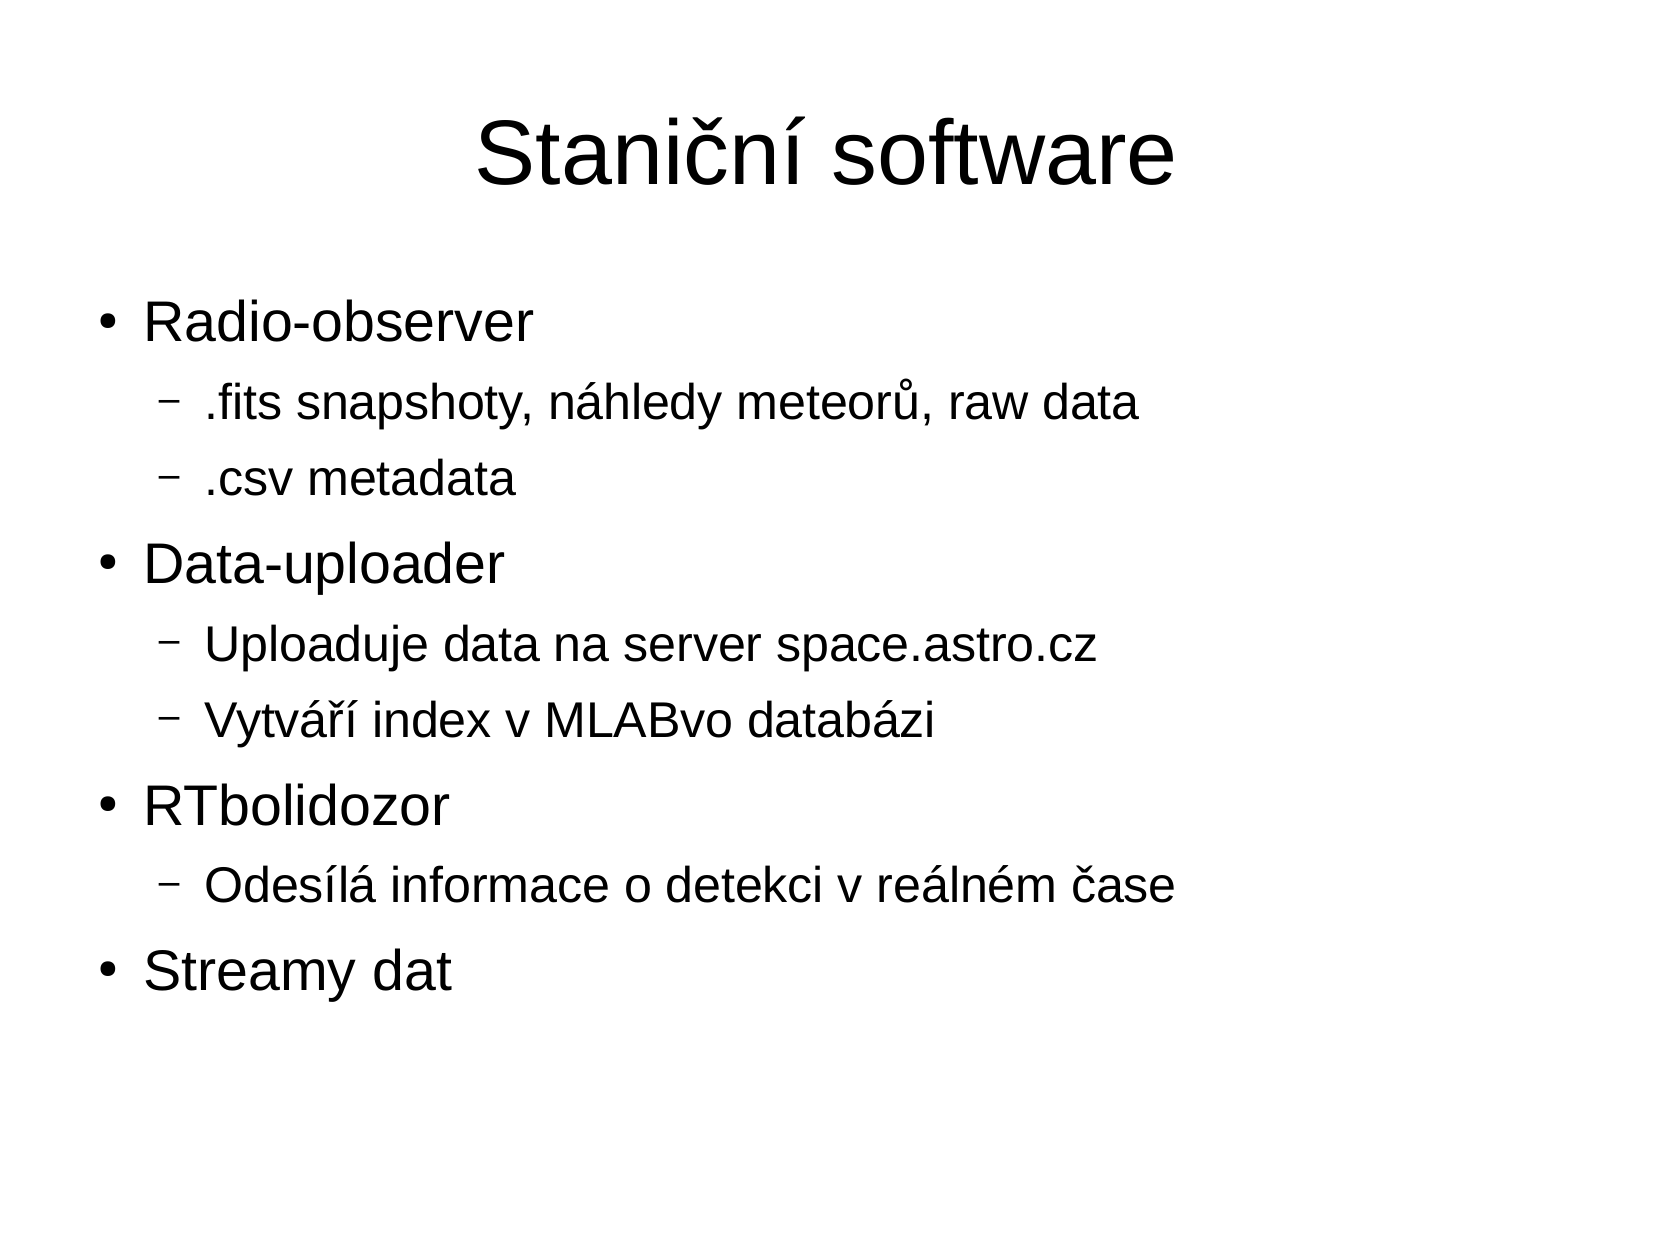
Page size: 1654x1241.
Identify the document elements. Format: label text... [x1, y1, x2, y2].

title Staniční software [82, 49, 1571, 257]
list Radio-observer .fits snapshoty, náhledy meteorů, raw data .csv metadata Data-uploader Uploaduje data na server space.astro.cz Vytváří index v MLABvo databázi RTbolidozor Odesílá informace o detekci v reálném čase Streamy dat [82, 290, 1571, 1010]
